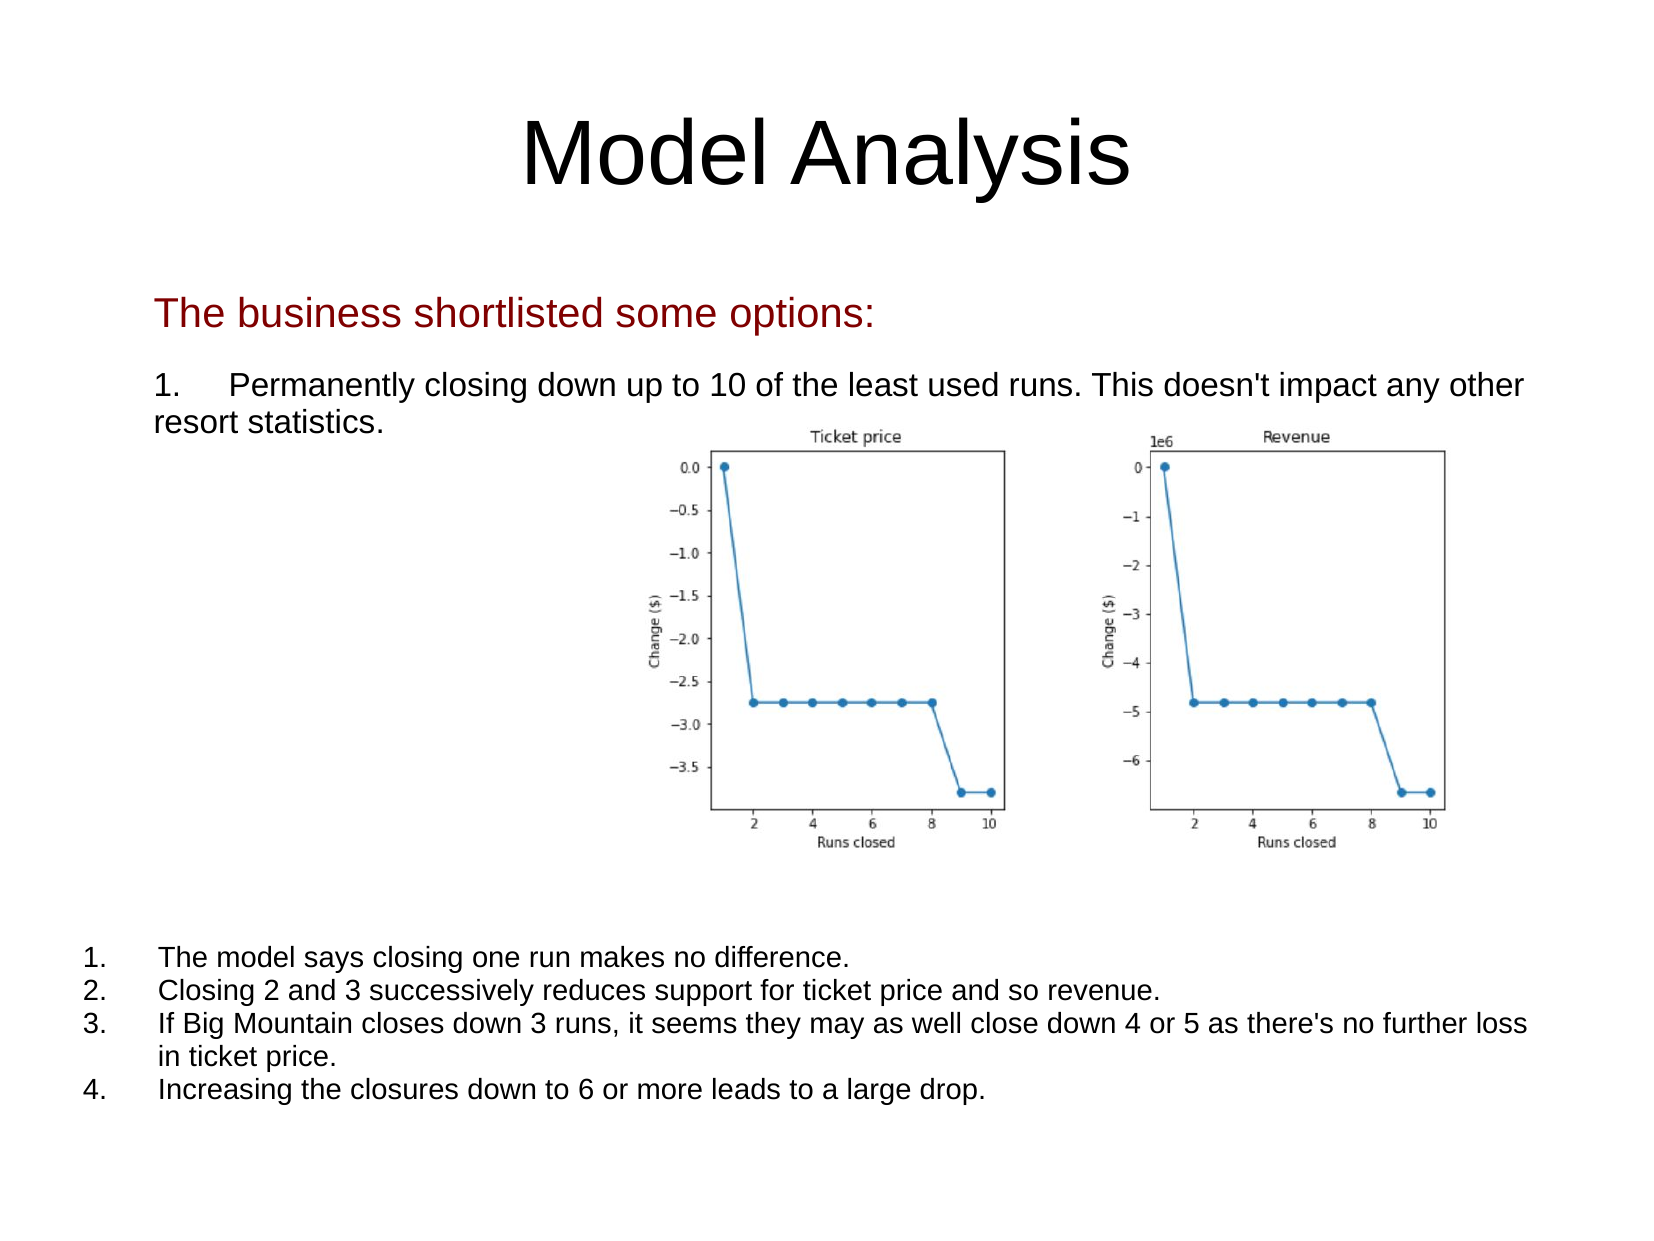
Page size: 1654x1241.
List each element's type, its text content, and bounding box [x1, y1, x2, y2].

picture [637, 419, 1486, 871]
list The business shortlisted some options: 1. Permanently closing down up to 10 of the least used runs. This doesn't impact any other resort statistics. [82, 290, 1571, 1010]
text_box 1. The model says closing one run makes no difference. 2. Closing 2 and 3 successively reduces support for ticket price and so revenue. 3. If Big Mountain closes down 3 runs, it seems they may as well close down 4 or 5 as there's no further loss in ticket price. 4. Increasing the closures down to 6 or more leads to a large drop. [68, 934, 1552, 1113]
title Model Analysis [82, 49, 1571, 257]
